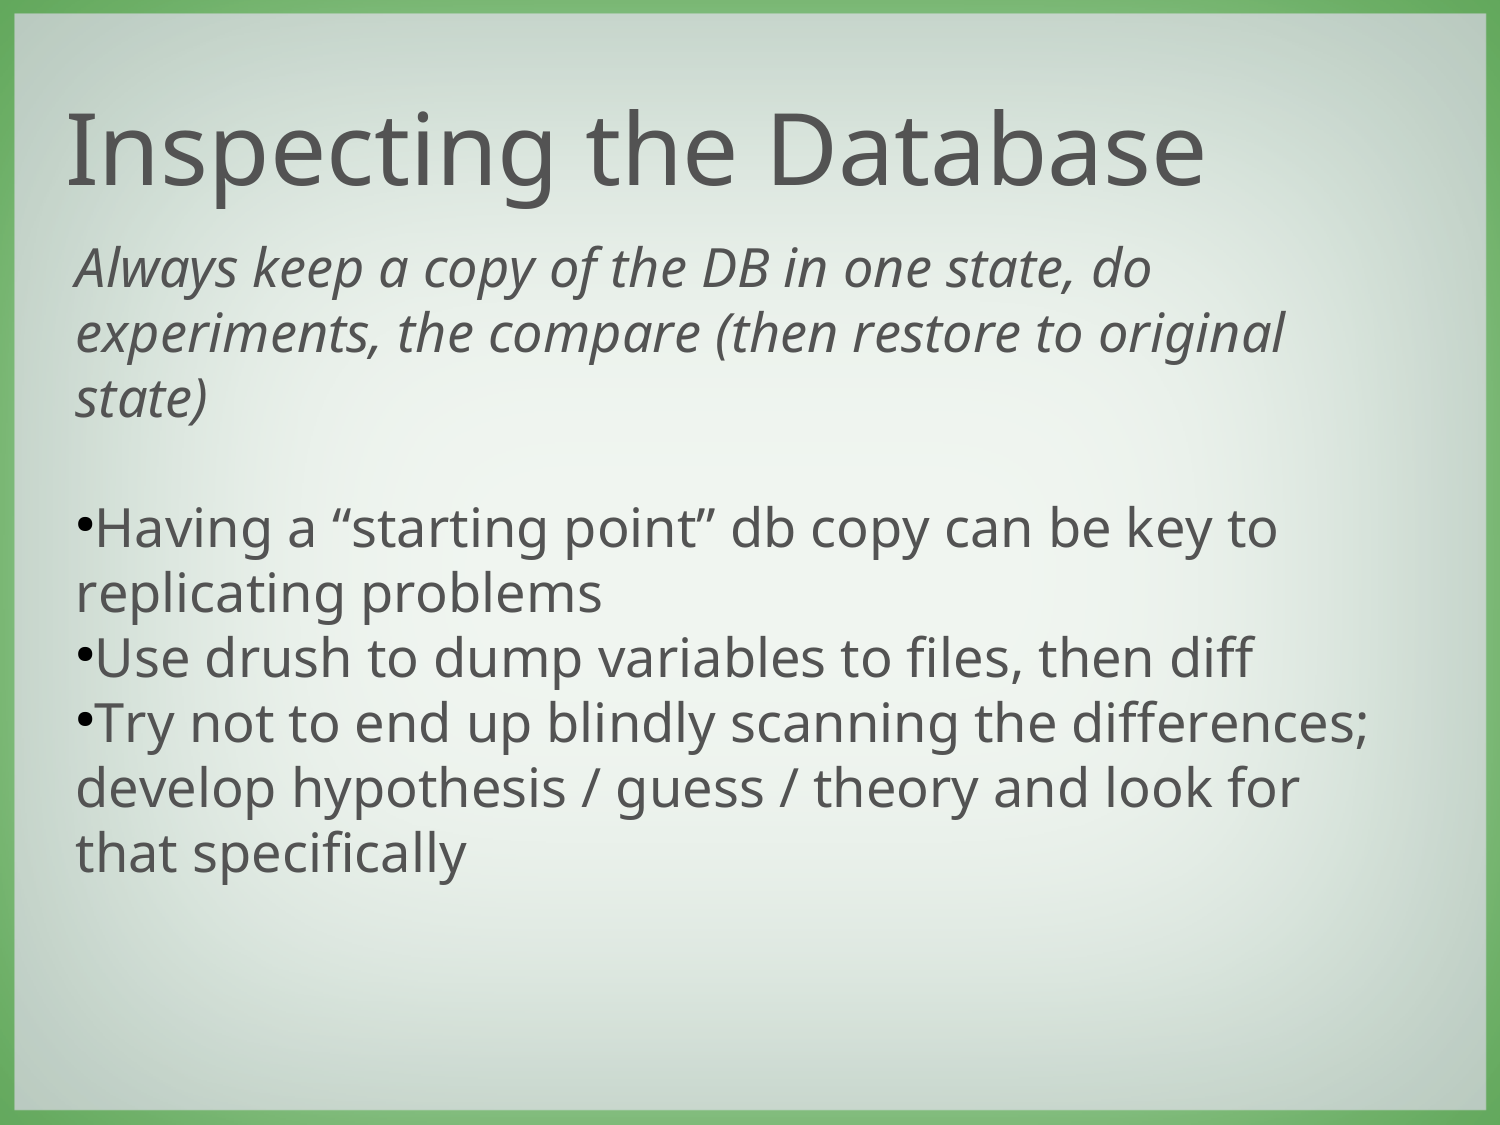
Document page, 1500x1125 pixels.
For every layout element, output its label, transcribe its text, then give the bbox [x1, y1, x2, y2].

picture [0, 0, 1500, 1125]
text_box Always keep a copy of the DB in one state, do experiments, the compare (then restore to original state) Having a “starting point” db copy can be key to replicating problems Use drush to dump variables to files, then diff Try not to end up blindly scanning the differences; develop hypothesis / guess / theory and look for that specifically [60, 225, 1428, 1107]
list [46, 201, 1453, 1006]
title Inspecting the Database [50, 63, 1457, 228]
